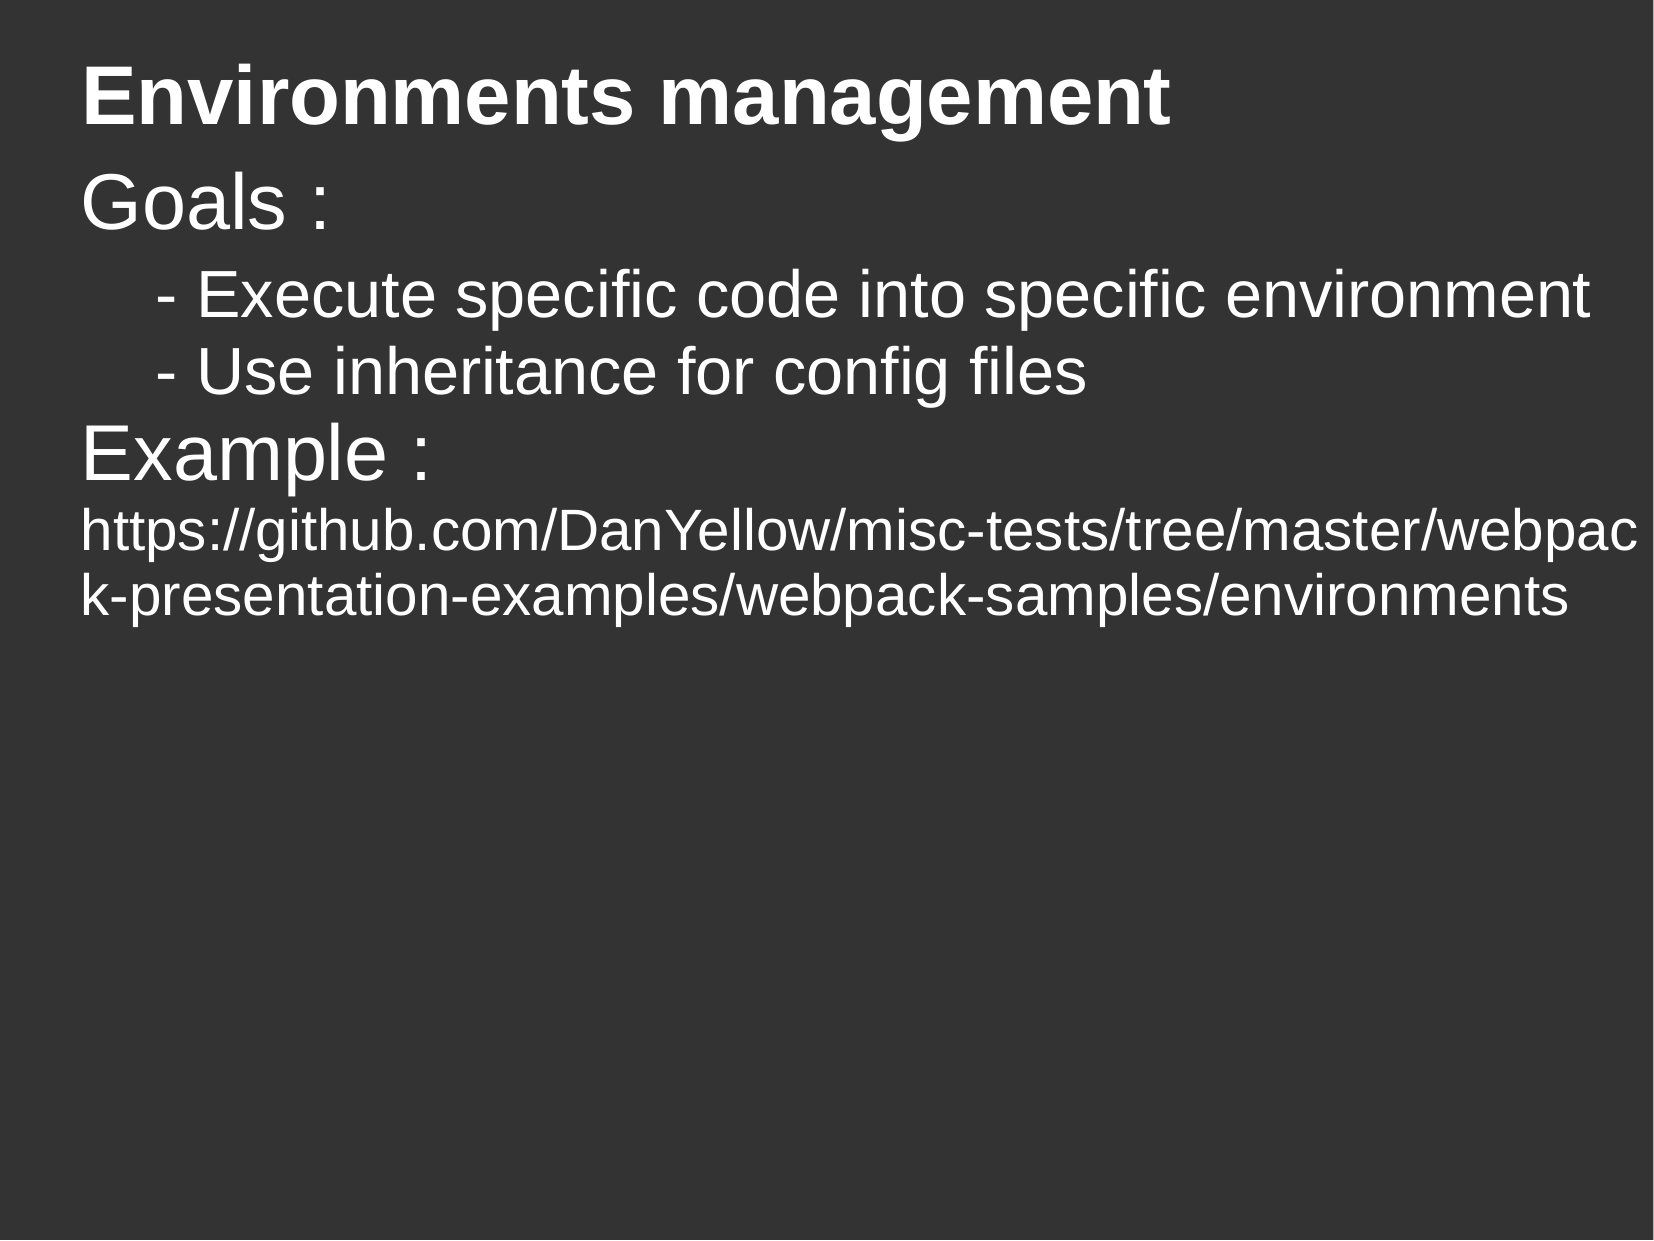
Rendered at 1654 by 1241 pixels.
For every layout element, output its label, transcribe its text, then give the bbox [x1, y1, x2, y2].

title Environments management [81, 49, 1570, 257]
title Goals : - Execute specific code into specific environment - Use inheritance for config files Example : https://github.com/DanYellow/misc-tests/tree/master/webpack-presentation-examples/webpack-samples/environments [80, 157, 1654, 872]
